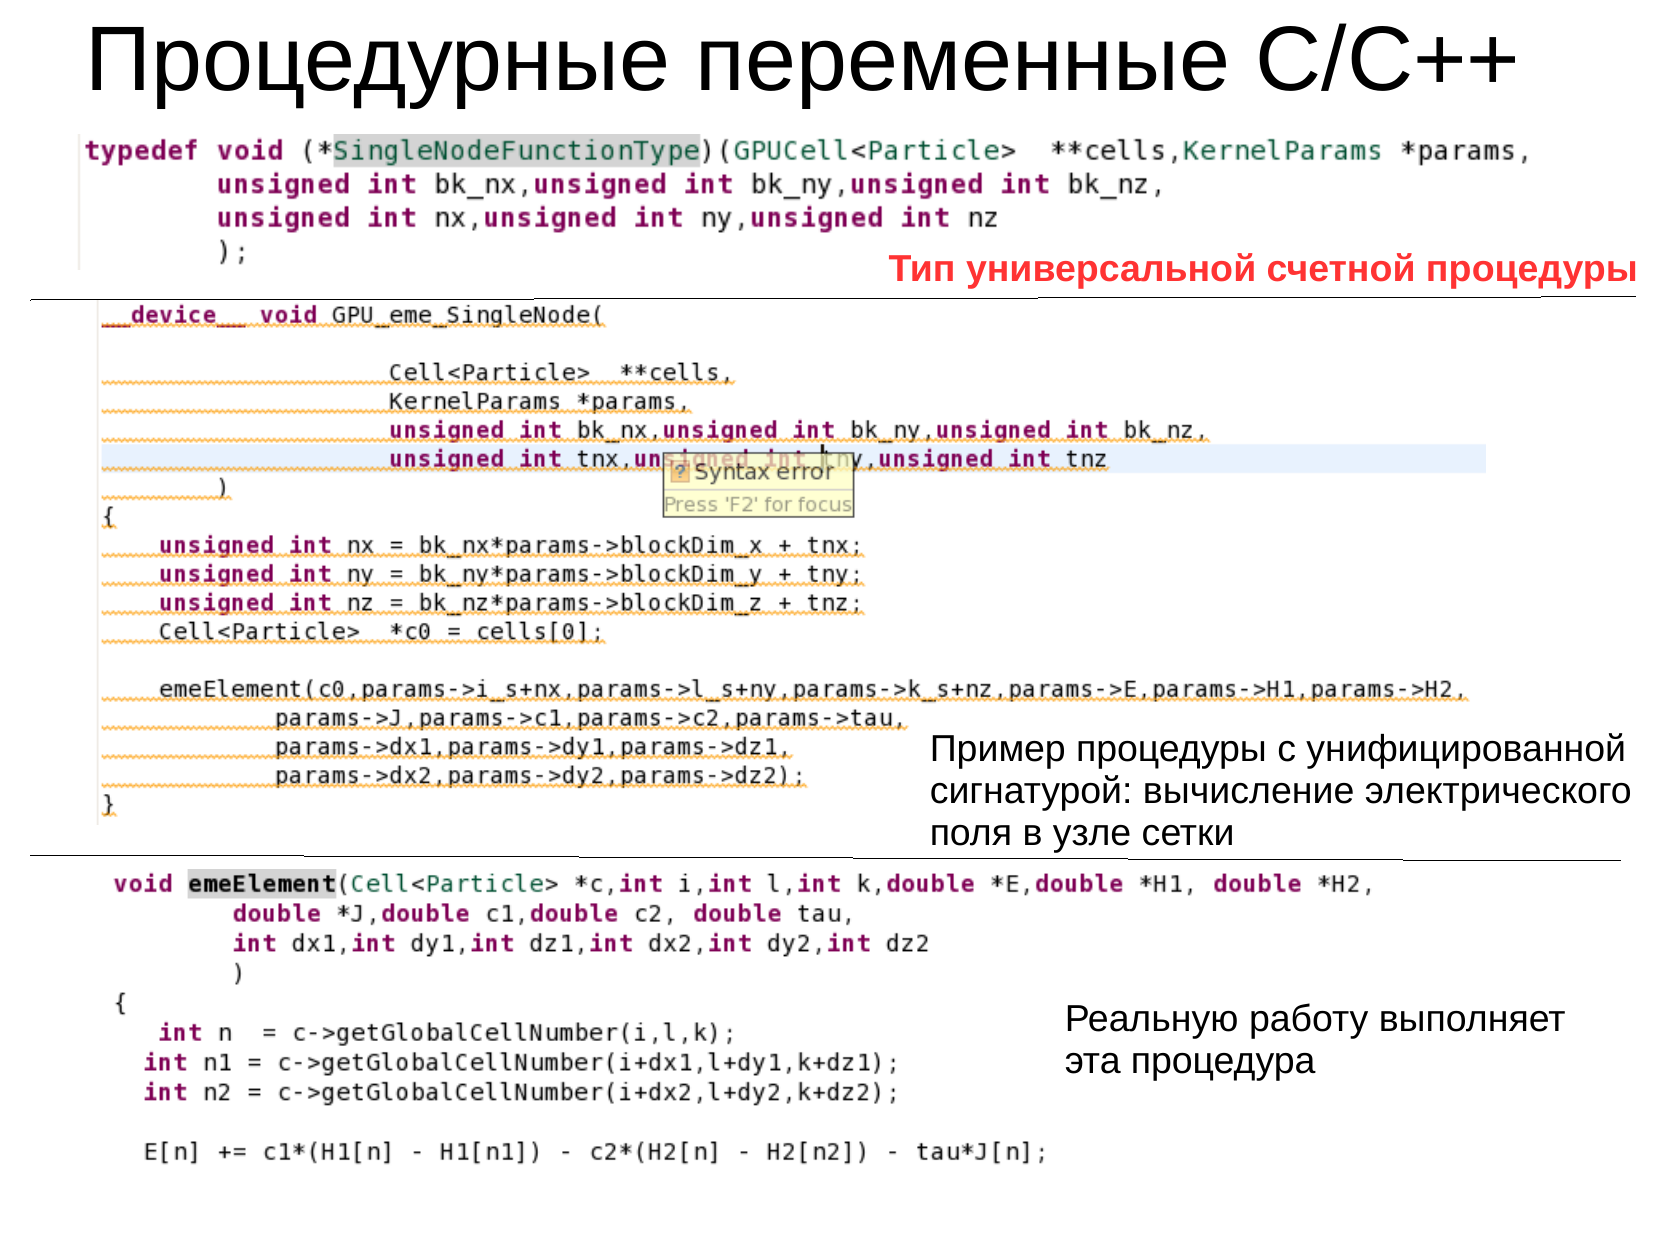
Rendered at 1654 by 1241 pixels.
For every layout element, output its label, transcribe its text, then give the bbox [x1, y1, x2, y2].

title Процедурные переменные С/С++ [60, 0, 1549, 163]
picture [86, 299, 1486, 826]
picture [51, 869, 1441, 1171]
text_box Пример процедуры с унифицированной сигнатурой: вычисление электрического поля в узле сетки [915, 720, 1654, 861]
text_box Тип универсальной счетной процедуры [873, 240, 1653, 297]
picture [60, 134, 1532, 271]
text_box Реальную работу выполняет эта процедура [1050, 990, 1591, 1089]
